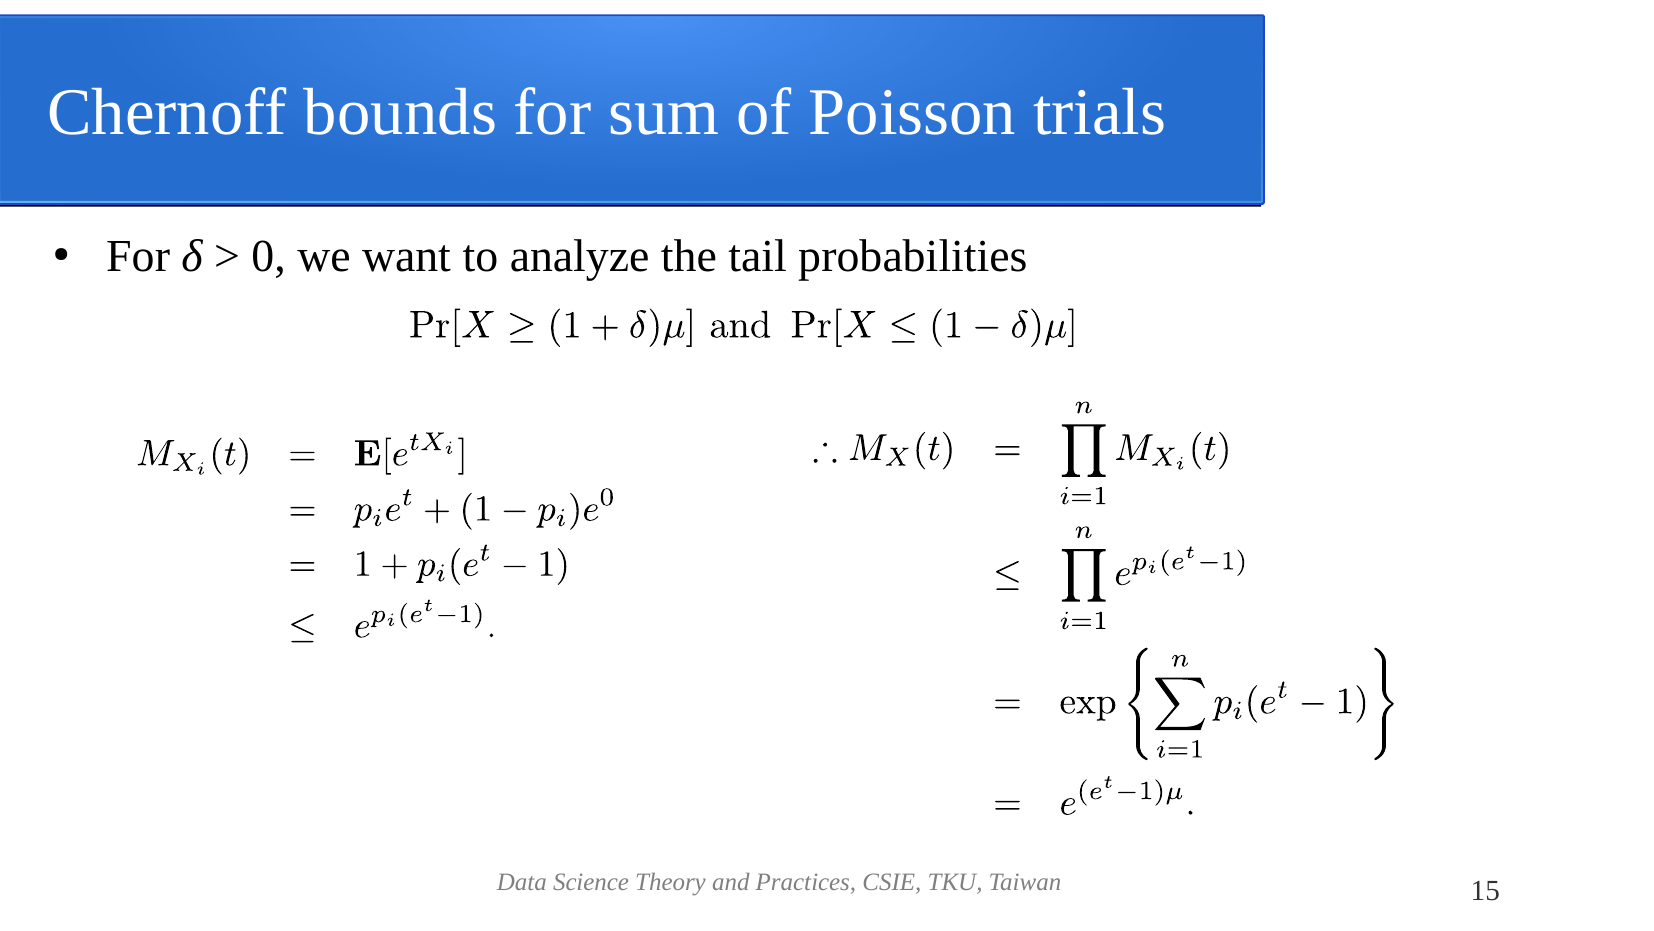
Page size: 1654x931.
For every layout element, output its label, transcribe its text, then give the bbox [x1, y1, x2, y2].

list For δ > 0, we want to analyze the tail probabilities [35, 230, 1524, 770]
picture [134, 431, 615, 644]
title Chernoff bounds for sum of Poisson trials [47, 35, 1199, 189]
picture [812, 401, 1394, 815]
picture [407, 307, 1075, 349]
